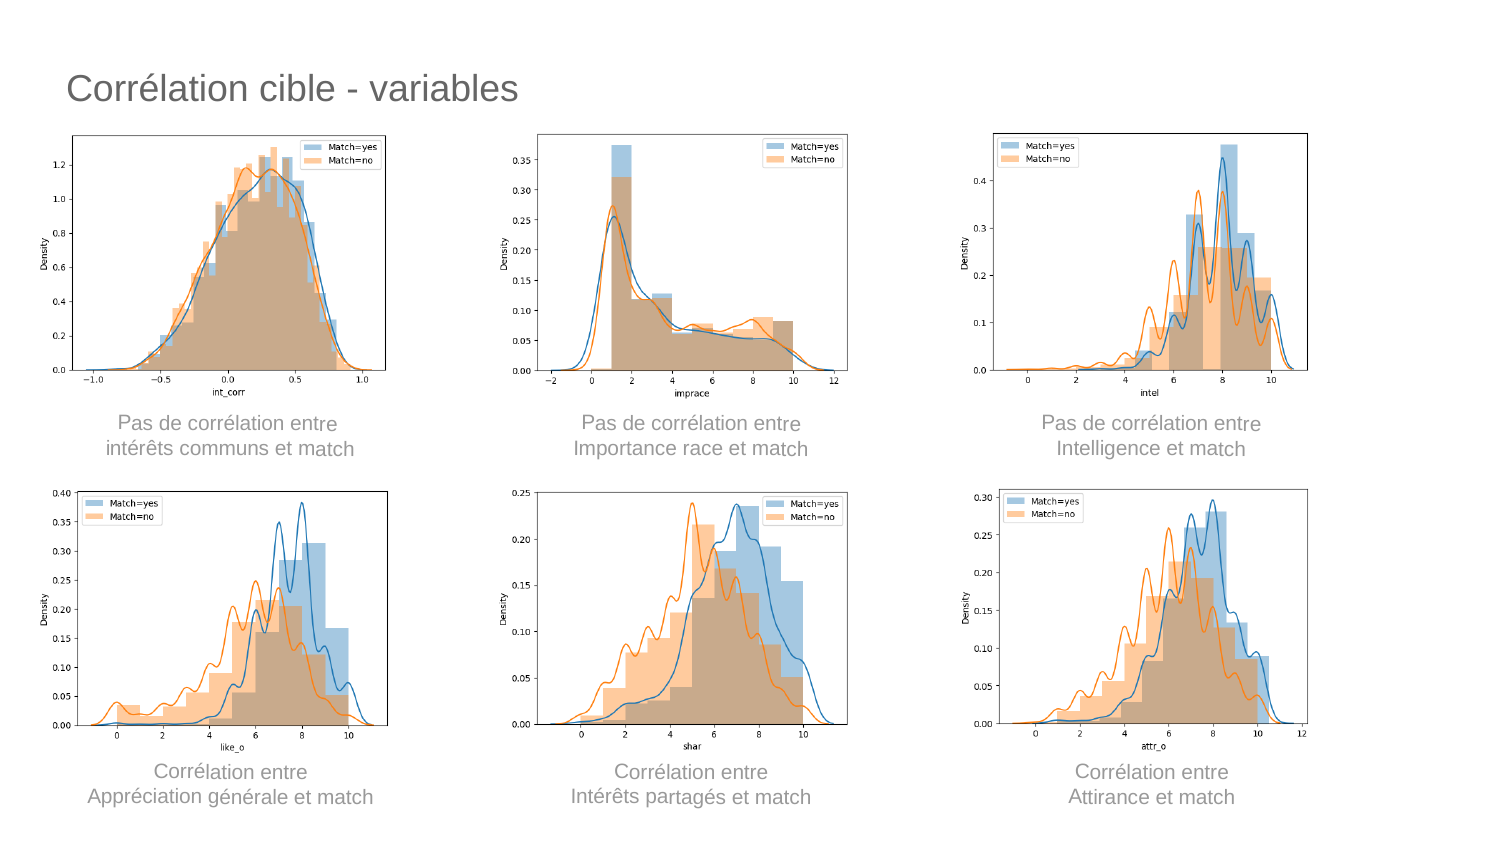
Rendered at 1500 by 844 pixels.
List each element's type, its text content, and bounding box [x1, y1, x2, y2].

list Corrélation entre Intérêts partagés et match [531, 750, 851, 815]
picture [955, 129, 1312, 402]
picture [34, 129, 390, 402]
title Corrélation cible - variables [51, 49, 556, 130]
picture [494, 484, 851, 756]
list Pas de corrélation entre Intelligence et match [991, 401, 1312, 466]
list Pas de corrélation entre intérêts communs et match [70, 401, 391, 466]
list Pas de corrélation entre Importance race et match [531, 401, 851, 466]
list Corrélation entre Appréciation générale et match [70, 750, 391, 815]
picture [494, 129, 851, 402]
picture [955, 484, 1312, 756]
list Corrélation entre Attirance et match [992, 750, 1312, 815]
picture [34, 484, 390, 756]
